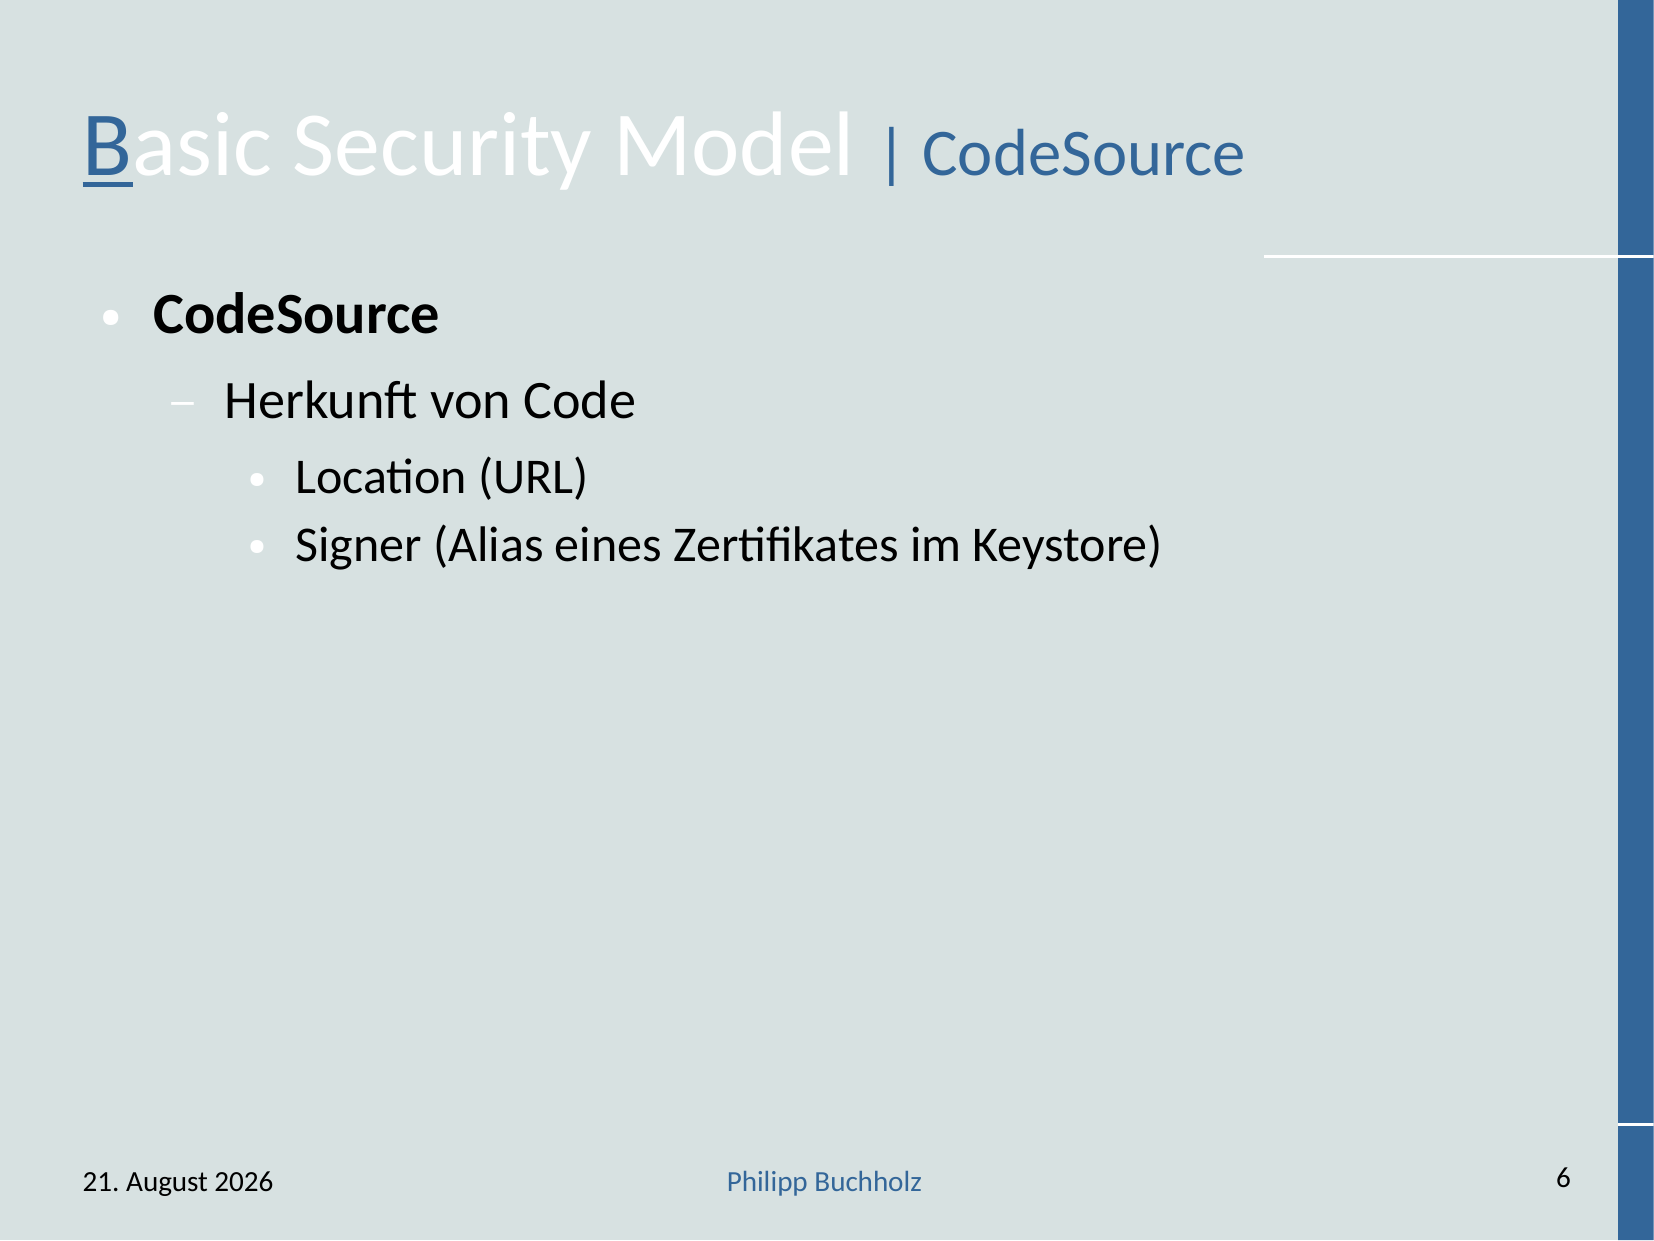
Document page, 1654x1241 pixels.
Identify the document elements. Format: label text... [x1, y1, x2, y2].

list CodeSource Herkunft von Code Location (URL) Signer (Alias eines Zertifikates im Keystore) [82, 290, 1571, 1109]
title Basic Security Model | CodeSource [82, 41, 1571, 265]
